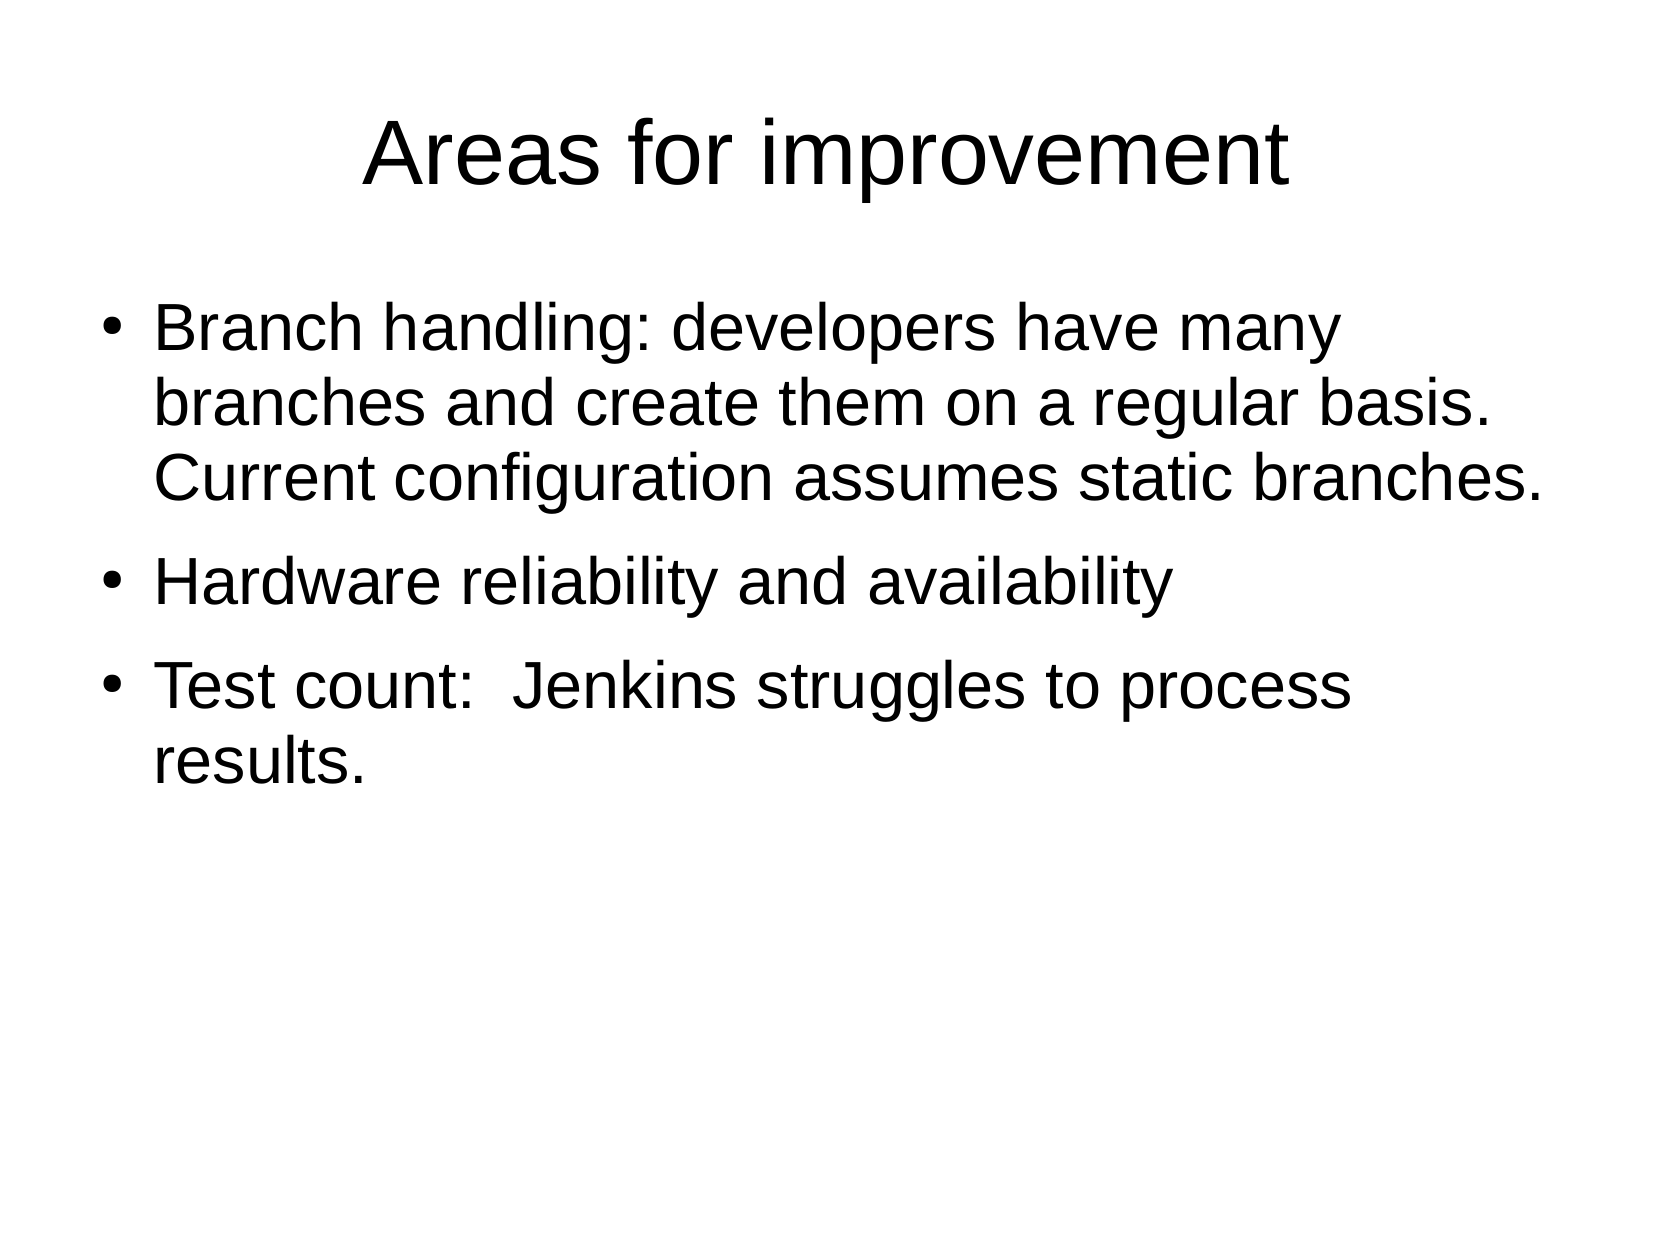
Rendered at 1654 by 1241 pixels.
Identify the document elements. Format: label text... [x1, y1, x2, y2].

title Areas for improvement [82, 49, 1571, 257]
list Branch handling: developers have many branches and create them on a regular basis. Current configuration assumes static branches. Hardware reliability and availability Test count: Jenkins struggles to process results. [82, 290, 1571, 1010]
